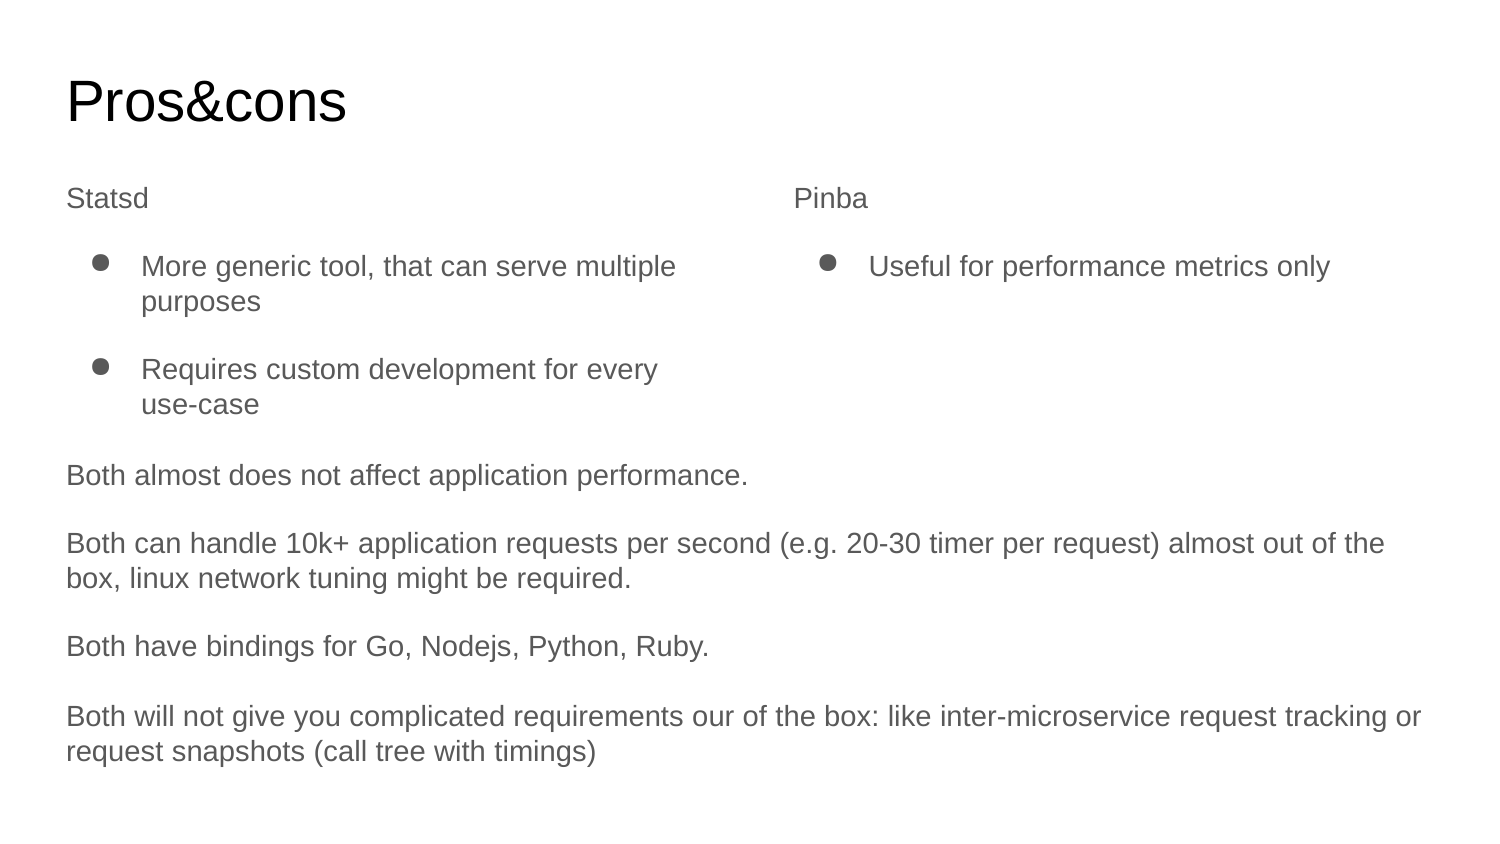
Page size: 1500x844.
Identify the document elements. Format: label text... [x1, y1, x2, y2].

list Statsd More generic tool, that can serve multiple purposes Requires custom development for every use-case [51, 164, 722, 441]
list Pinba Useful for performance metrics only [778, 164, 1449, 441]
title Pros&cons [51, 48, 1449, 142]
list Both almost does not affect application performance. Both can handle 10k+ application requests per second (e.g. 20-30 timer per request) almost out of the box, linux network tuning might be required. Both have bindings for Go, Nodejs, Python, Ruby. Both will not give you complicated requirements our of the box: like inter-microservice request tracking or request snapshots (call tree with timings) [51, 441, 1449, 812]
